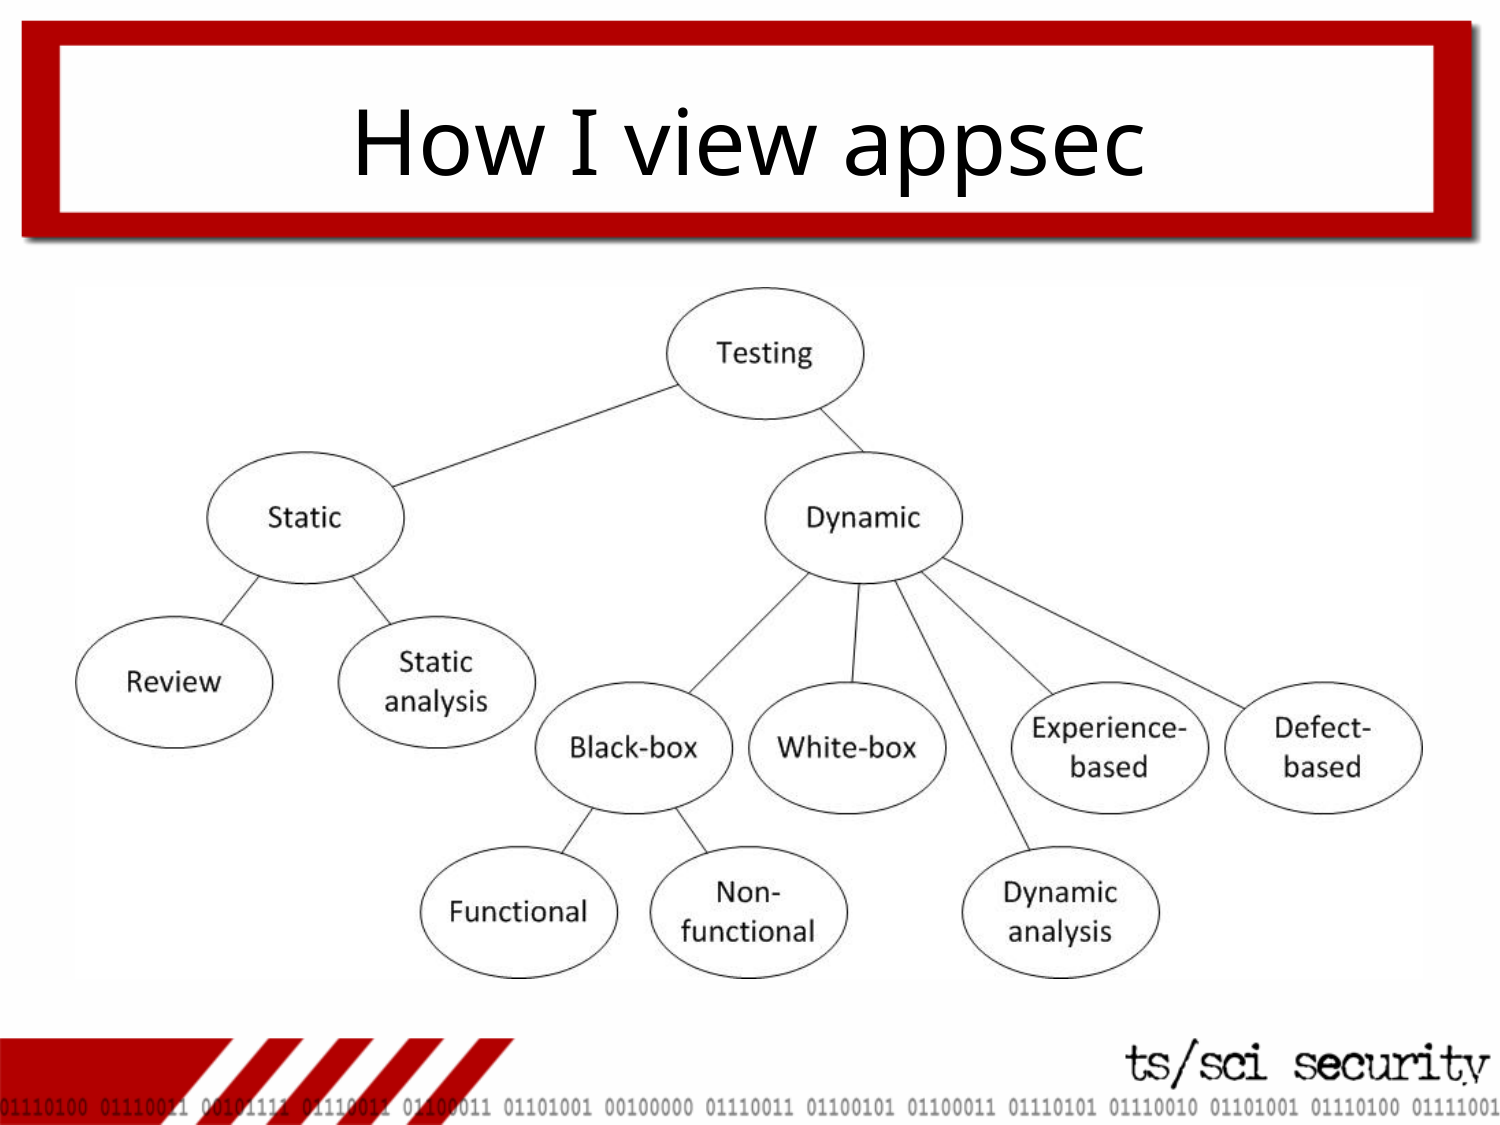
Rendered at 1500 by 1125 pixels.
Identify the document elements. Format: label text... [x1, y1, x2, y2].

title How I view appsec [75, 21, 1423, 257]
picture [0, 0, 1500, 1125]
